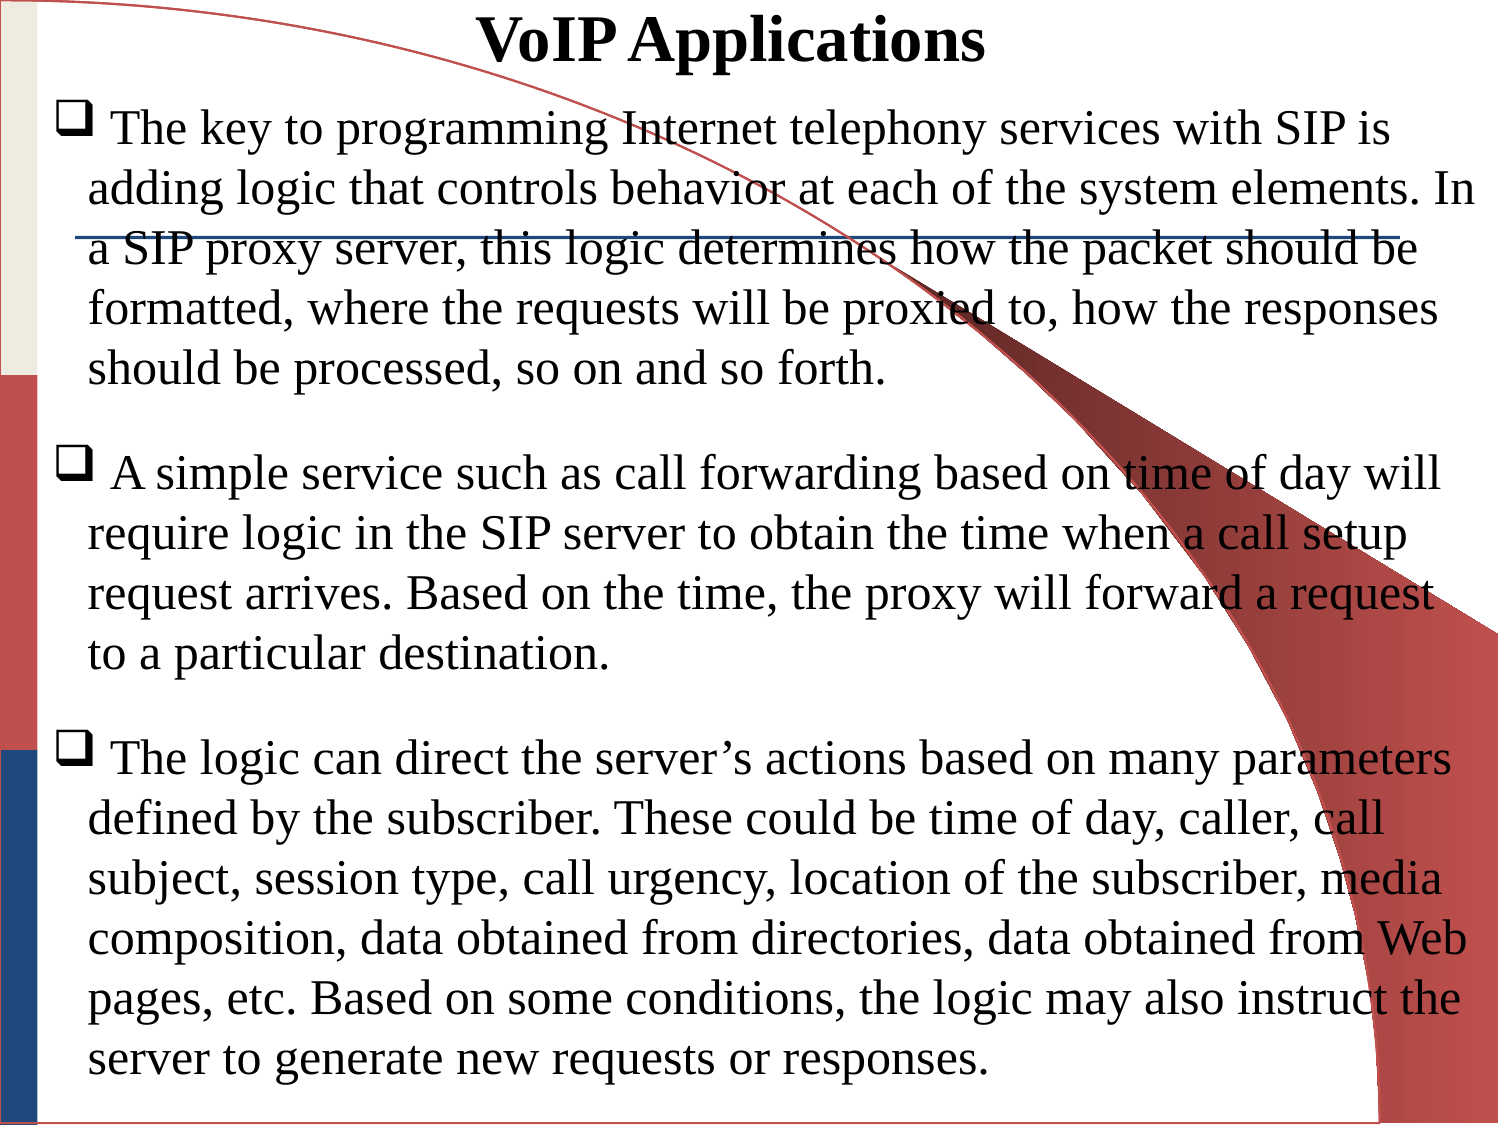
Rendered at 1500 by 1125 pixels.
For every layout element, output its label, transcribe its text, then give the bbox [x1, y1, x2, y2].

text_box The key to programming Internet telephony services with SIP is adding logic that controls behavior at each of the system elements. In a SIP proxy server, this logic determines how the packet should be formatted, where the requests will be proxied to, how the responses should be processed, so on and so forth. A simple service such as call forwarding based on time of day will require logic in the SIP server to obtain the time when a call setup request arrives. Based on the time, the proxy will forward a request to a particular destination. The logic can direct the server’s actions based on many parameters defined by the subscriber. These could be time of day, caller, call subject, session type, call urgency, location of the subscriber, media composition, data obtained from directories, data obtained from Web pages, etc. Based on some conditions, the logic may also instruct the server to generate new requests or responses. [37, 87, 1500, 1123]
text_box VoIP Applications [62, 0, 1400, 83]
